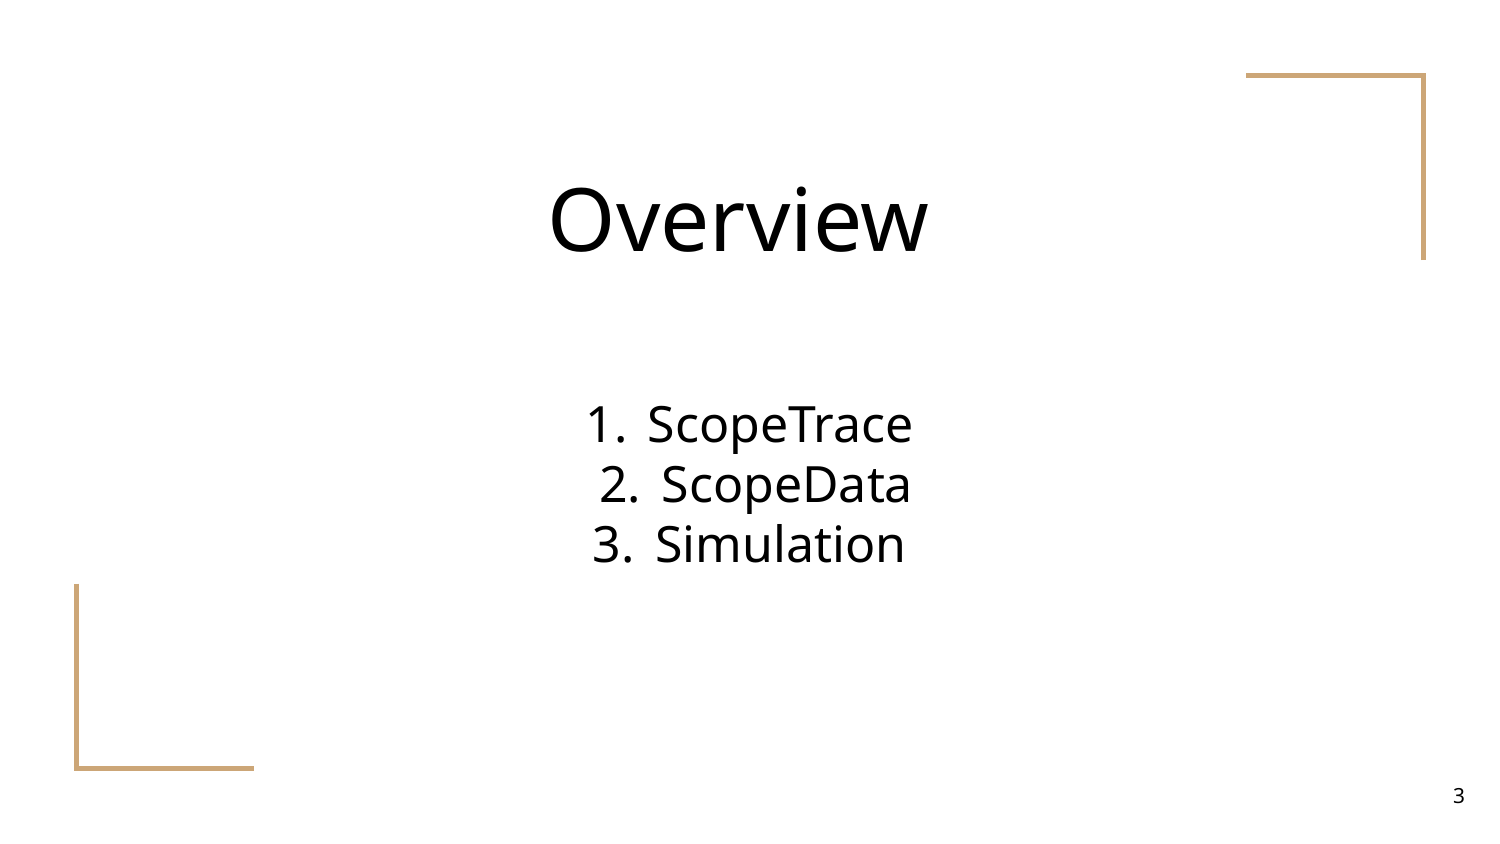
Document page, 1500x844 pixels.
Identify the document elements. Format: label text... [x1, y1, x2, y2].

slide_number <number> [1389, 764, 1480, 830]
list ScopeTrace ScopeData Simulation [102, 377, 1398, 553]
title Overview [126, 91, 1374, 343]
